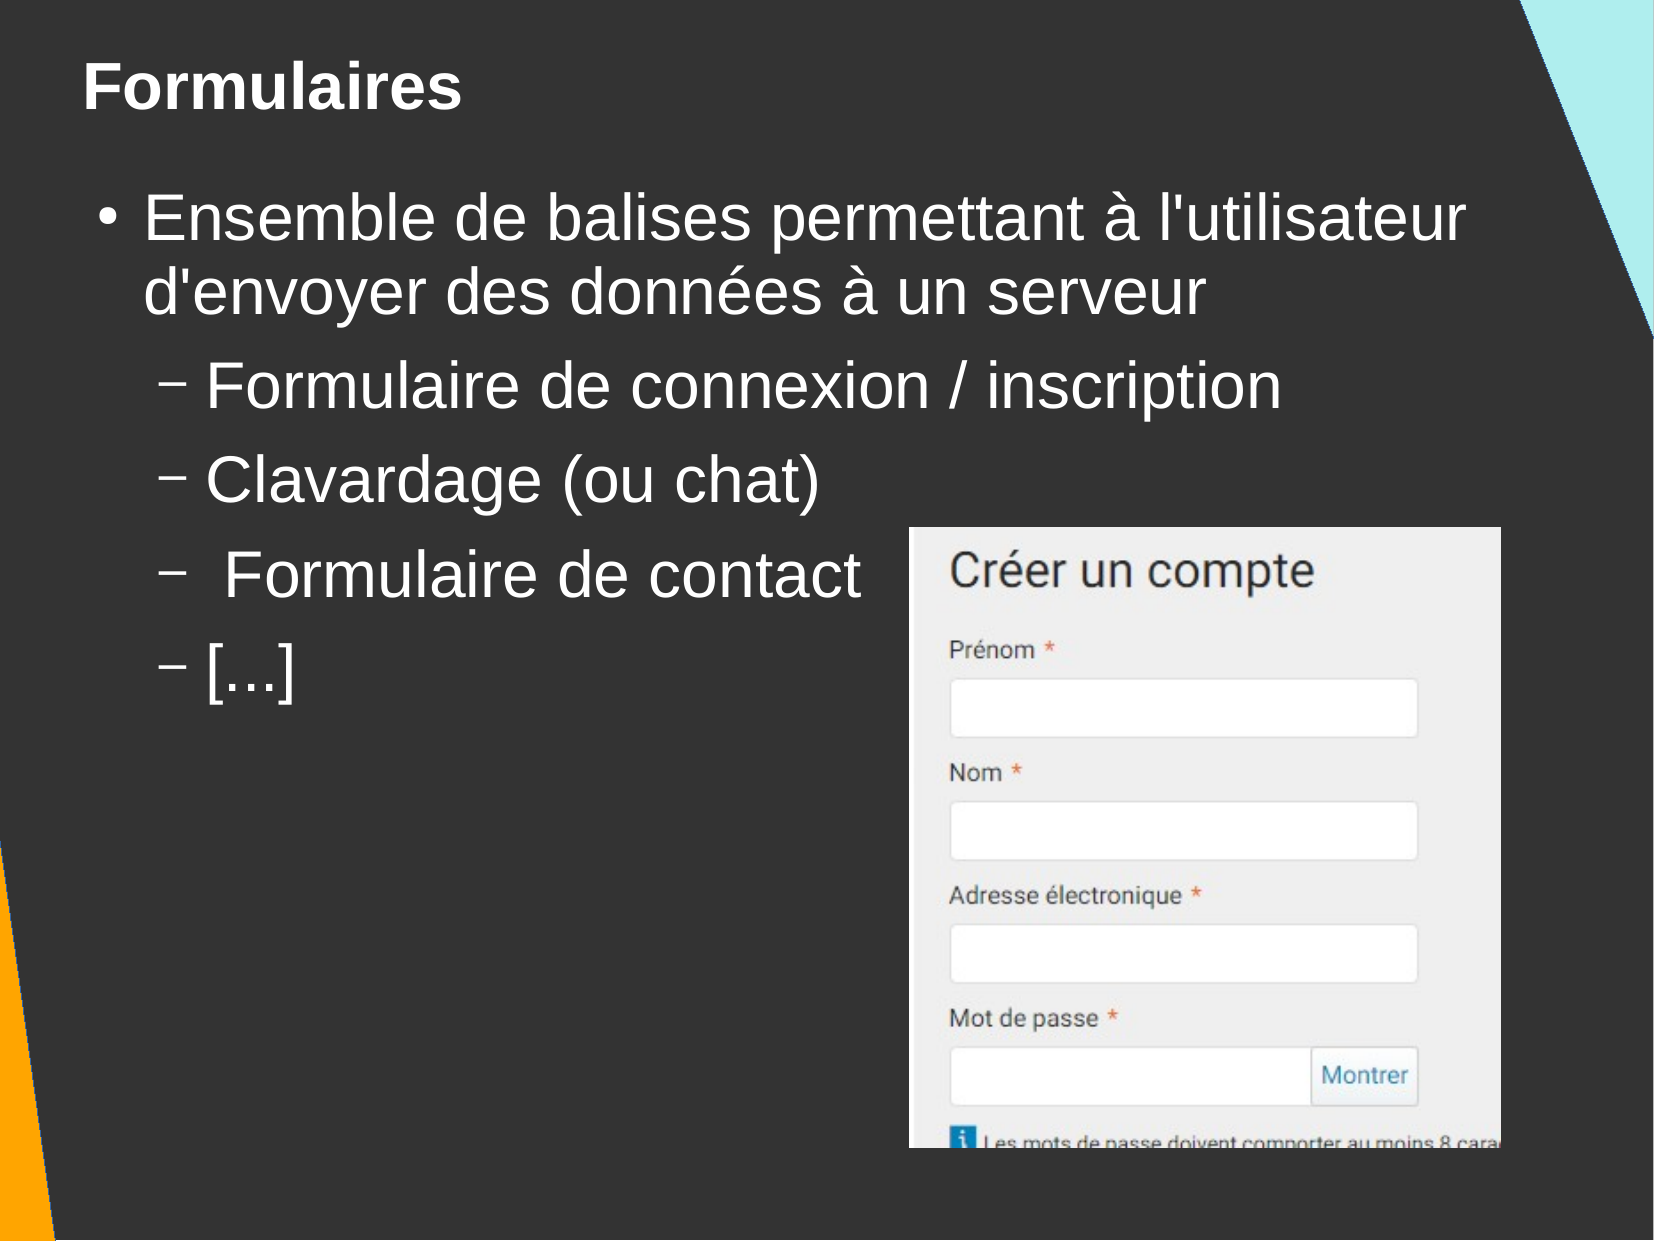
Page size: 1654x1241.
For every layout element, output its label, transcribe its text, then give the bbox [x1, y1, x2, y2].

title Formulaires [82, 49, 1571, 152]
text_box [0, 840, 56, 1241]
list Ensemble de balises permettant à l'utilisateur d'envoyer des données à un serveur Formulaire de connexion / inscription Clavardage (ou chat) Formulaire de contact [...] [80, 180, 1605, 709]
text_box [1519, 0, 1654, 339]
picture [909, 527, 1501, 1148]
